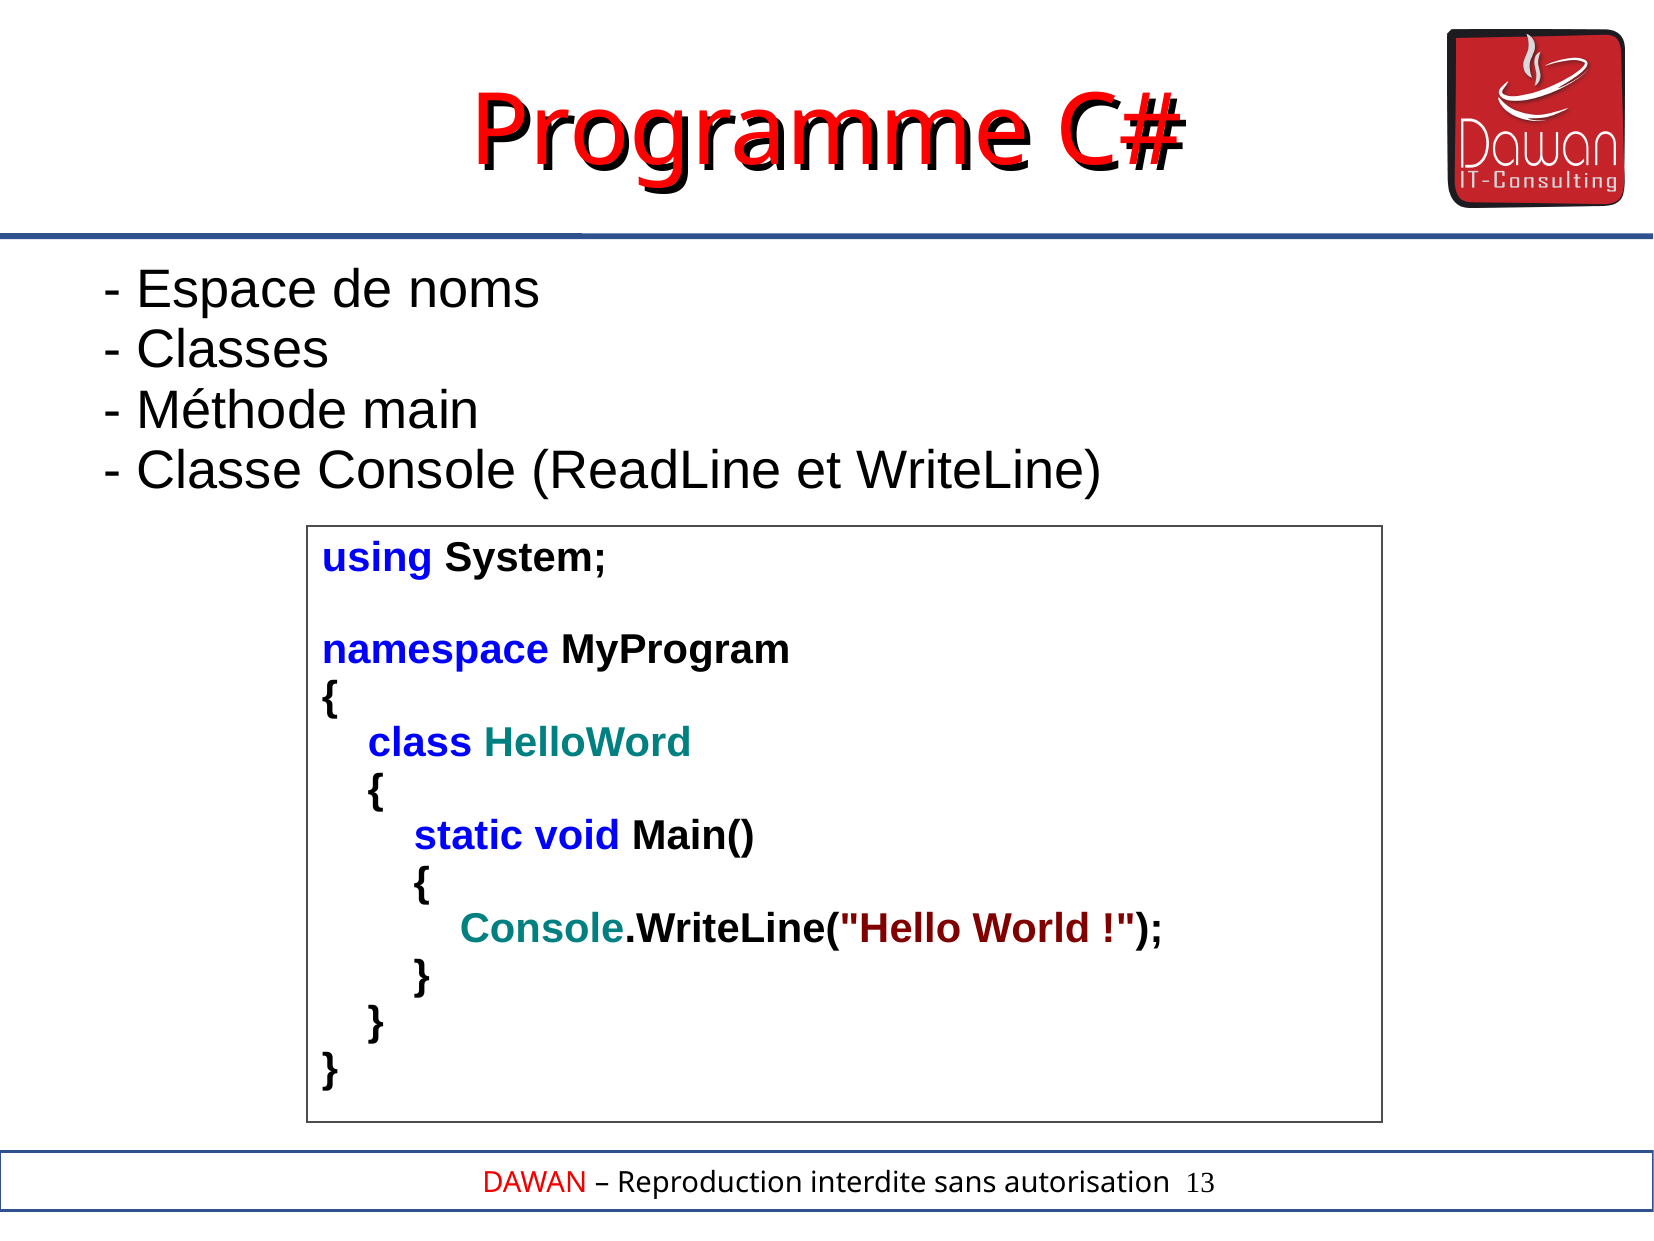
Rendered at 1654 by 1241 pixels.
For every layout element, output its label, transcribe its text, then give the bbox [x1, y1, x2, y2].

text_box Programme C# [88, 50, 1565, 182]
text_box [1185, 1163, 1565, 1228]
text_box - Espace de noms - Classes - Méthode main - Classe Console (ReadLine et WriteLine) [88, 250, 1565, 514]
text_box using System; namespace MyProgram { class HelloWord { static void Main() { Console.WriteLine("Hello World !"); } } } [307, 525, 1383, 1123]
